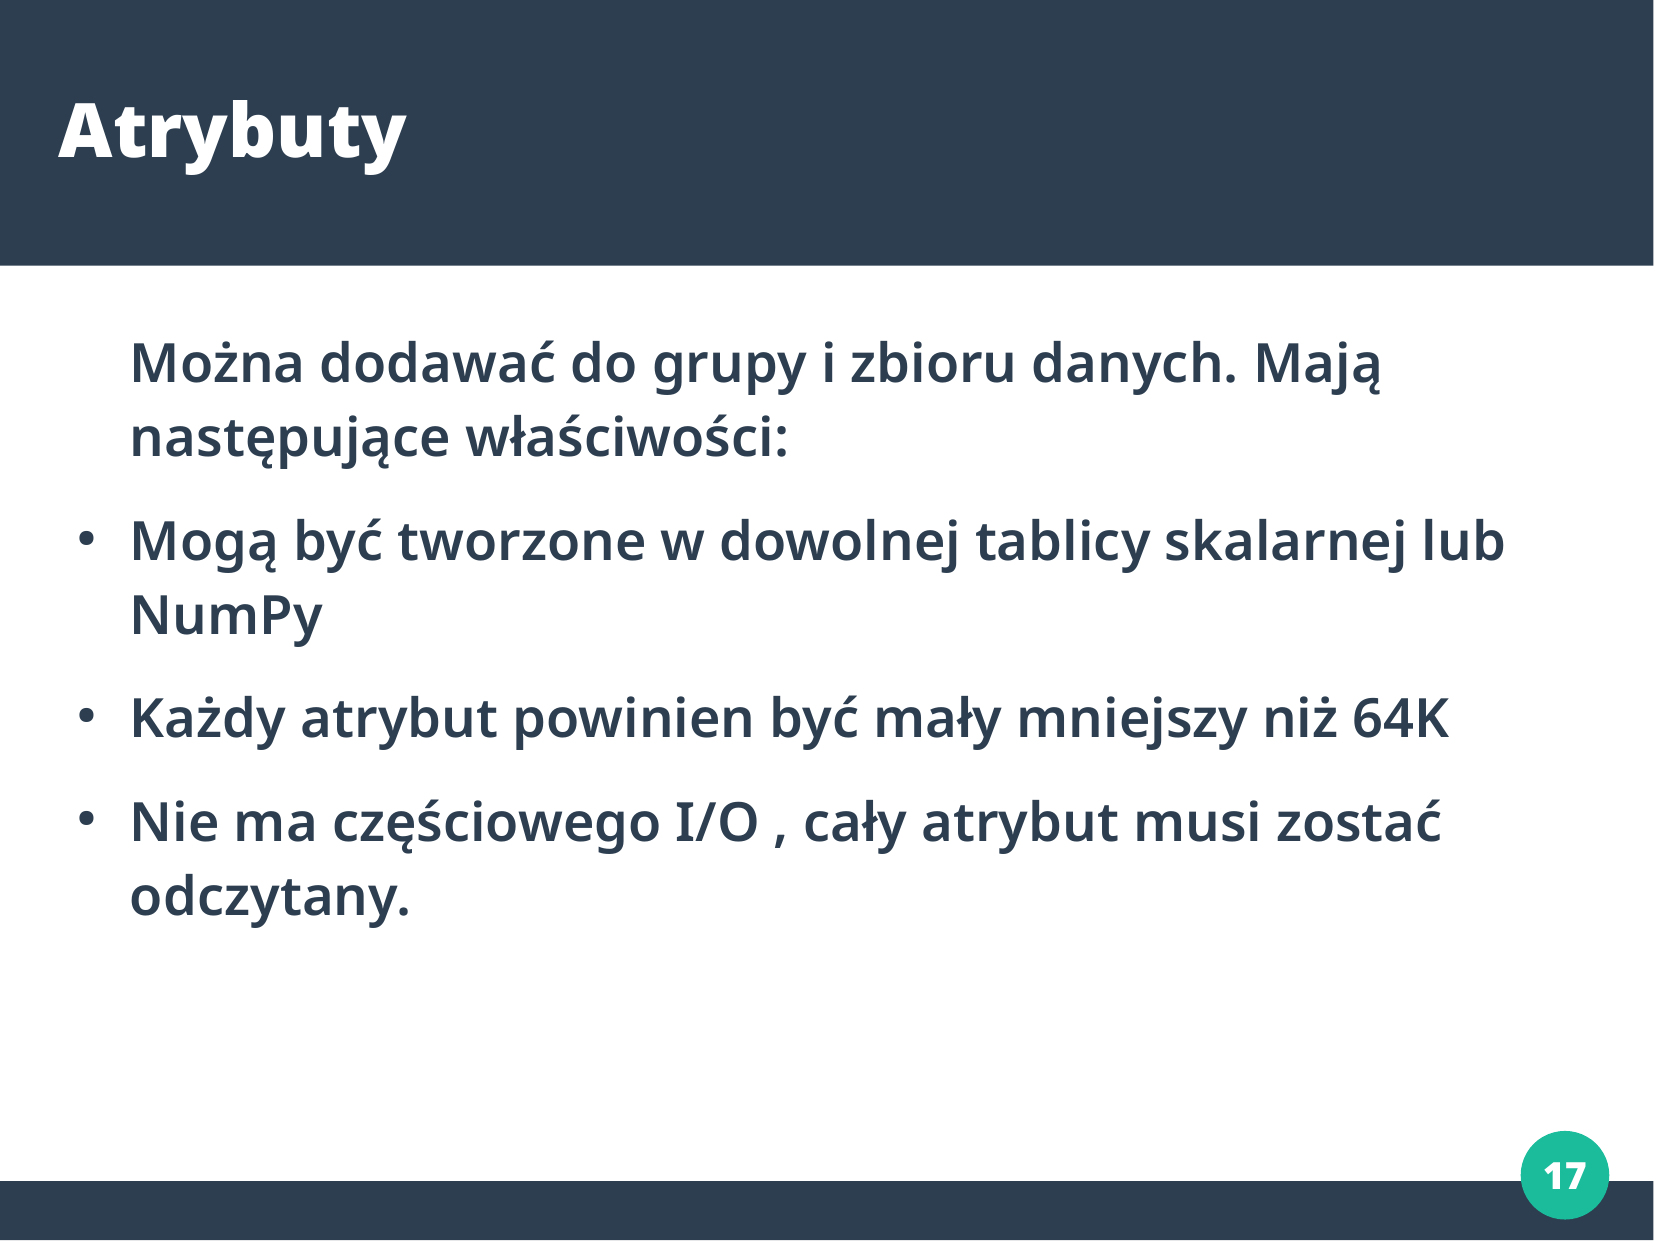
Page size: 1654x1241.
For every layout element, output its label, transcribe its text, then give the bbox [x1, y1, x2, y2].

title Atrybuty [59, 49, 1595, 207]
list Można dodawać do grupy i zbioru danych. Mają następujące właściwości: Mogą być tworzone w dowolnej tablicy skalarnej lub NumPy Każdy atrybut powinien być mały mniejszy niż 64K Nie ma częściowego I/O , cały atrybut musi zostać odczytany. [59, 324, 1595, 1152]
